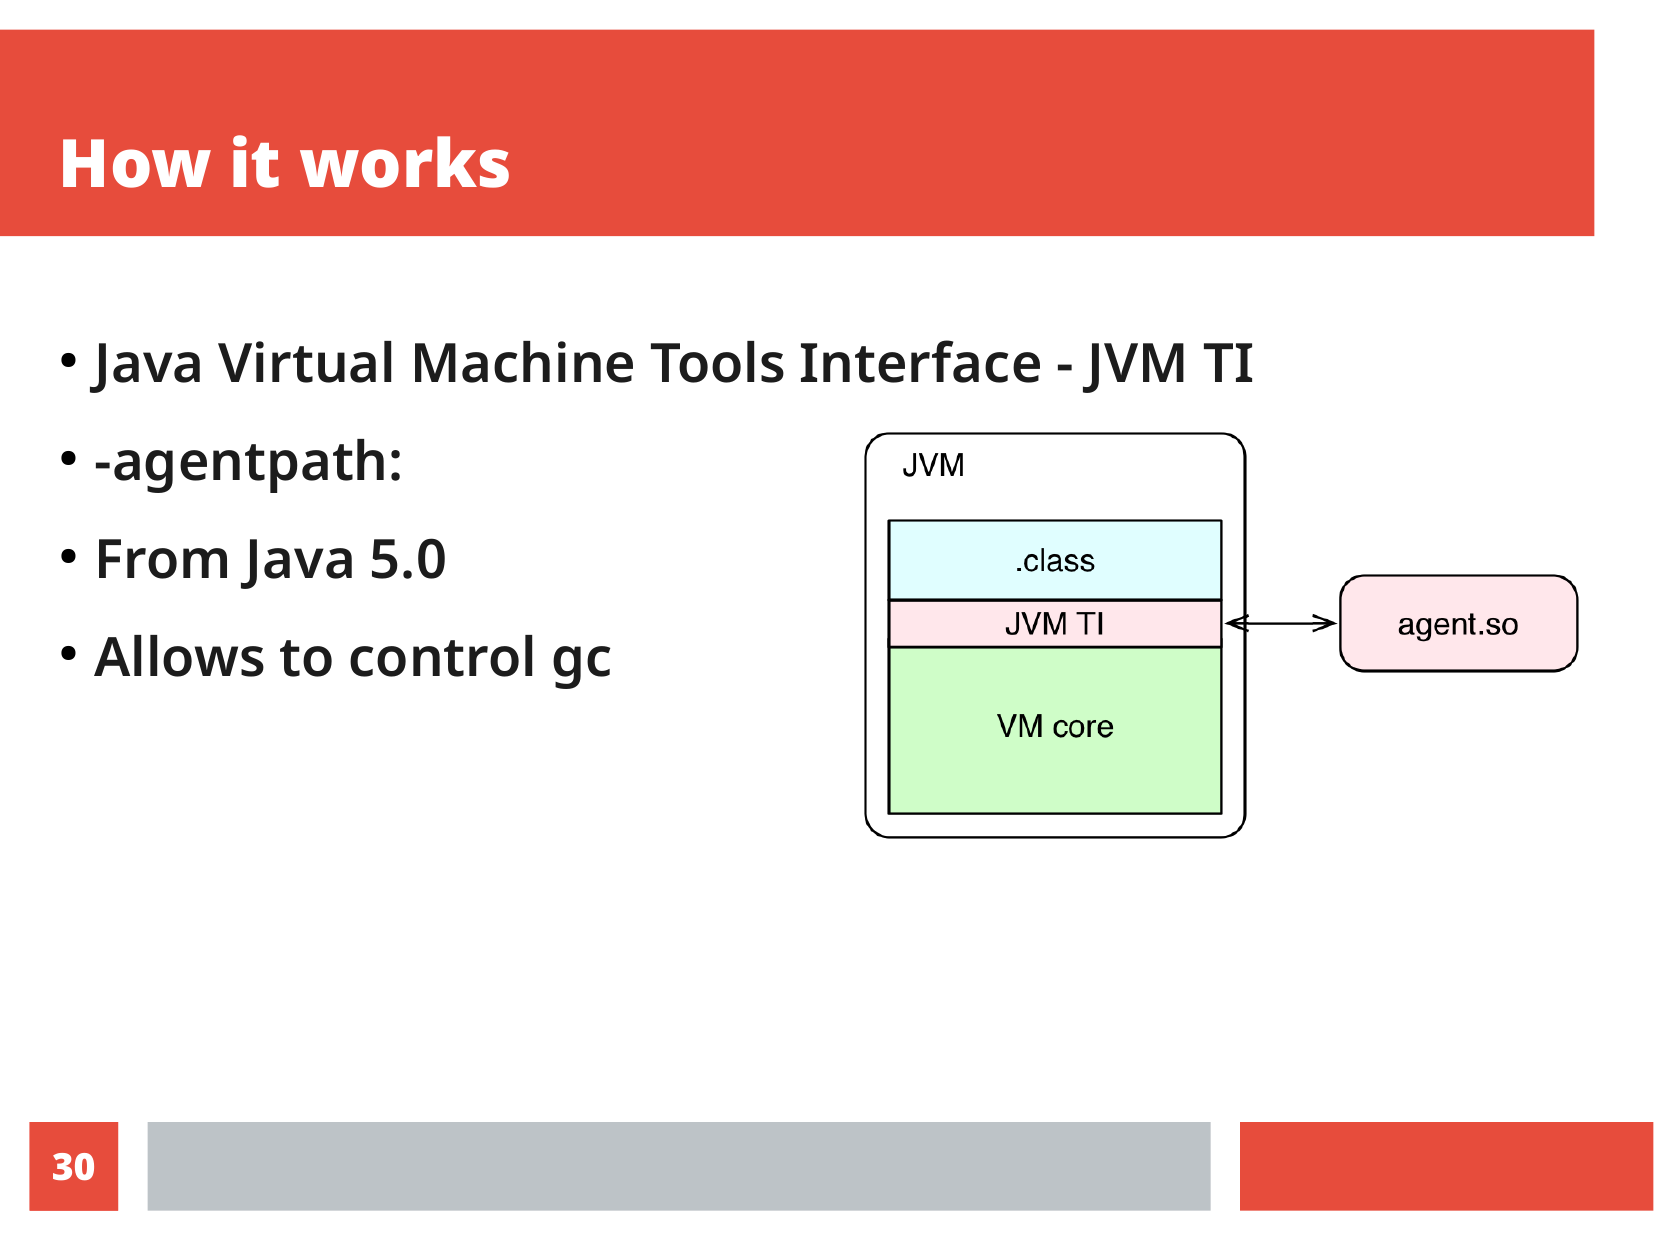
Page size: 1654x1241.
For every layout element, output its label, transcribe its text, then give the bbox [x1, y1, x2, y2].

title How it works [59, 59, 1595, 207]
list Java Virtual Machine Tools Interface - JVM TI -agentpath: From Java 5.0 Allows to control gc [59, 324, 1565, 1093]
picture [860, 428, 1582, 842]
